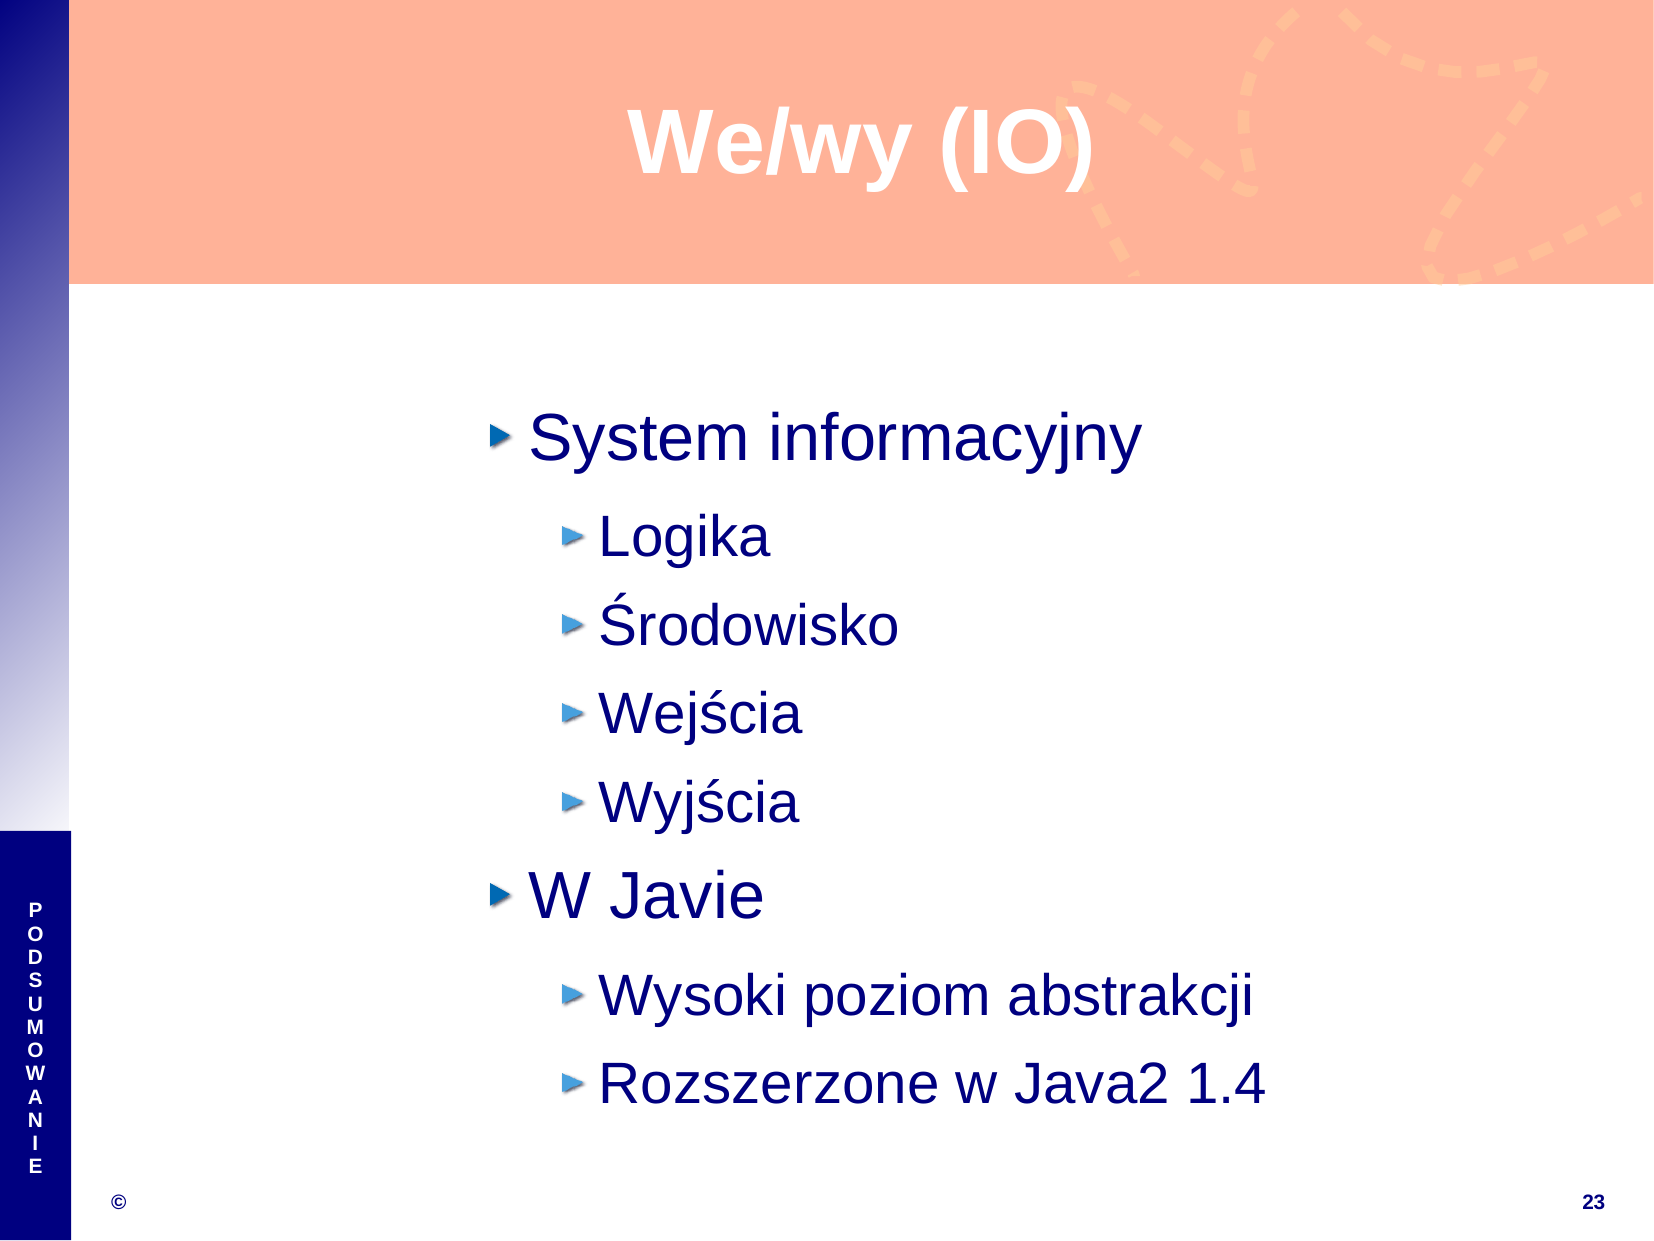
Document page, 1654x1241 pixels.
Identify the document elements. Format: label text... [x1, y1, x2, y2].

list System informacyjny Logika Środowisko Wejścia Wyjścia W Javie Wysoki poziom abstrakcji Rozszerzone w Java2 1.4 [457, 399, 1269, 1117]
title We/wy (IO) [70, 37, 1654, 246]
text_box P O D S U M O W A N I E [0, 830, 71, 1241]
